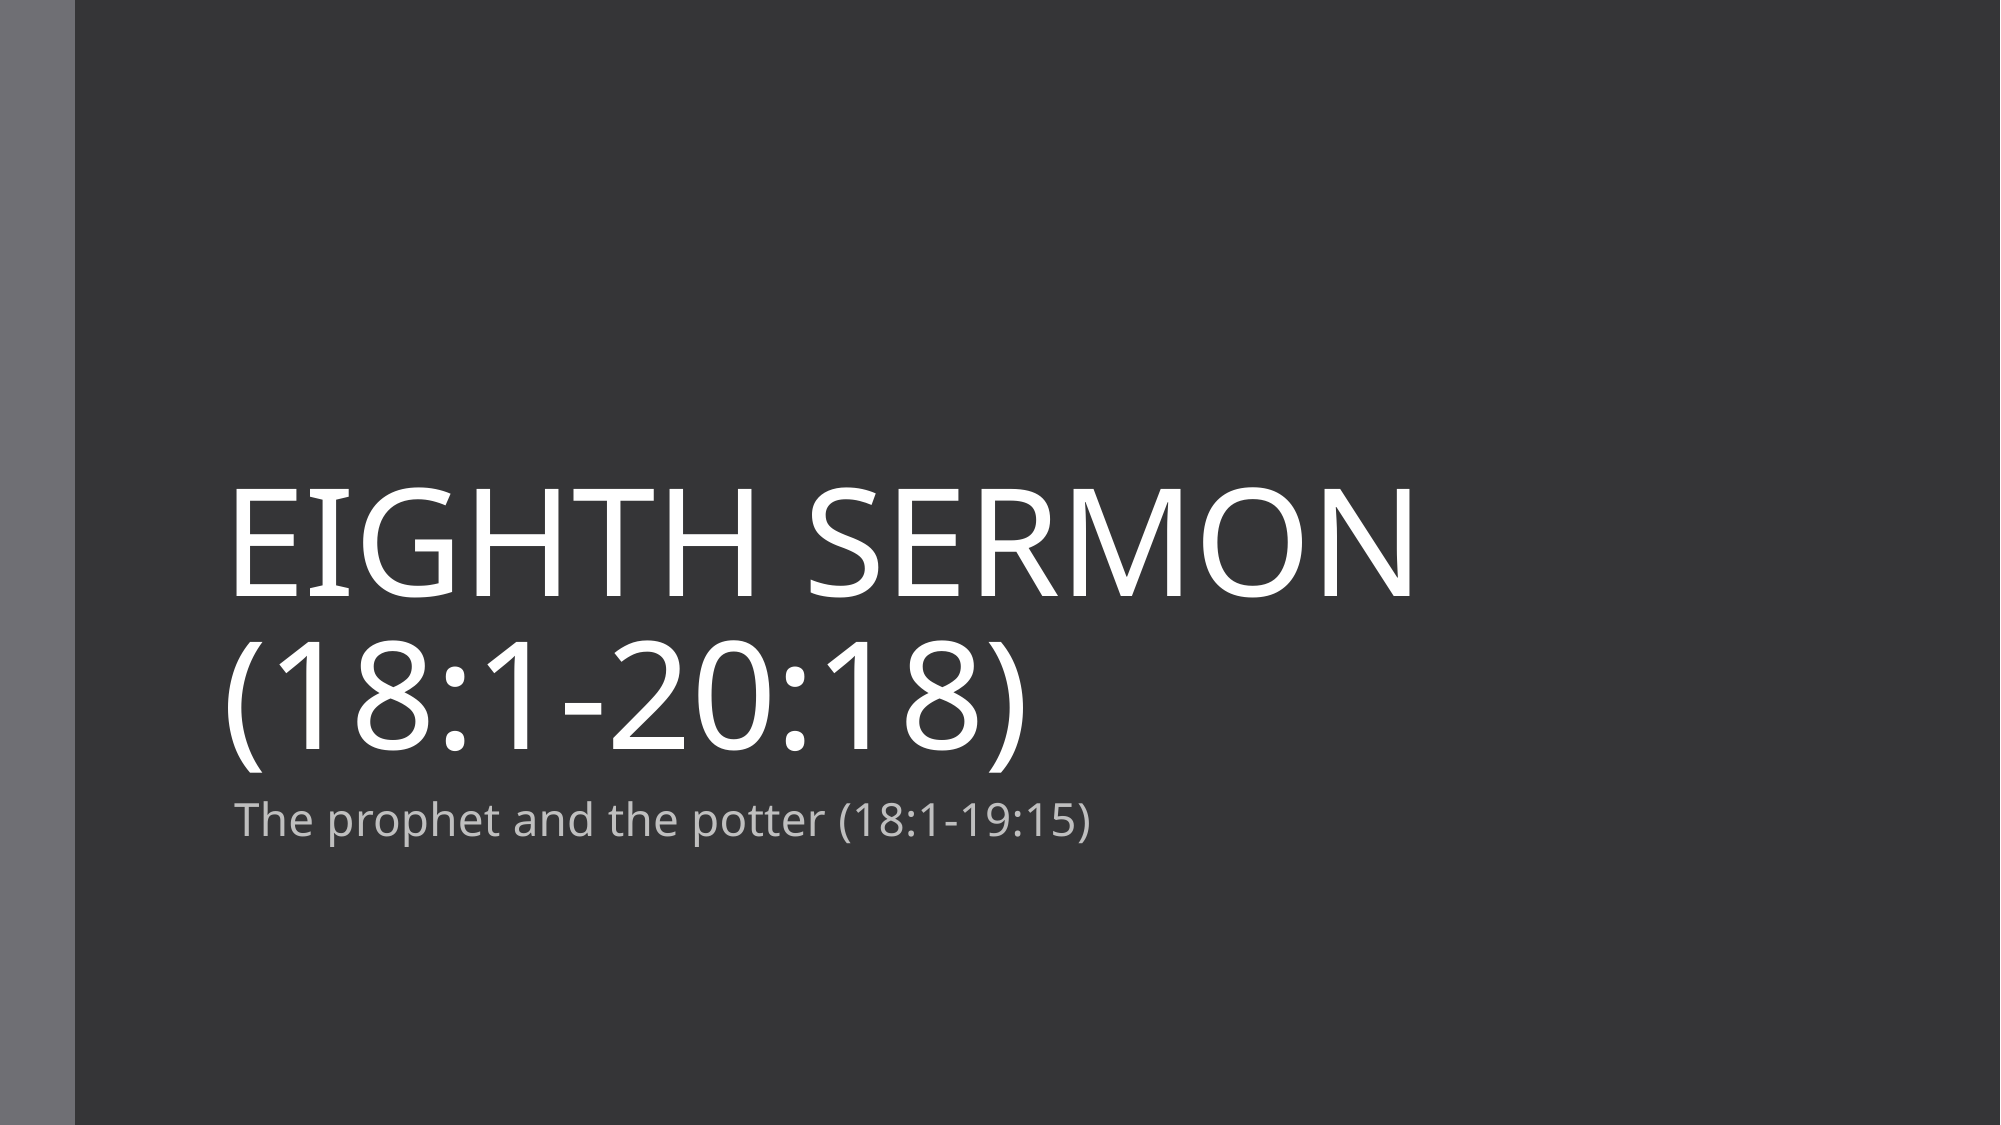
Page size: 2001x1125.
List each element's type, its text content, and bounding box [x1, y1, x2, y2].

title EIGHTH SERMON (18:1-20:18) [206, 124, 1752, 787]
subtitle The prophet and the potter (18:1-19:15) [206, 787, 1752, 1066]
